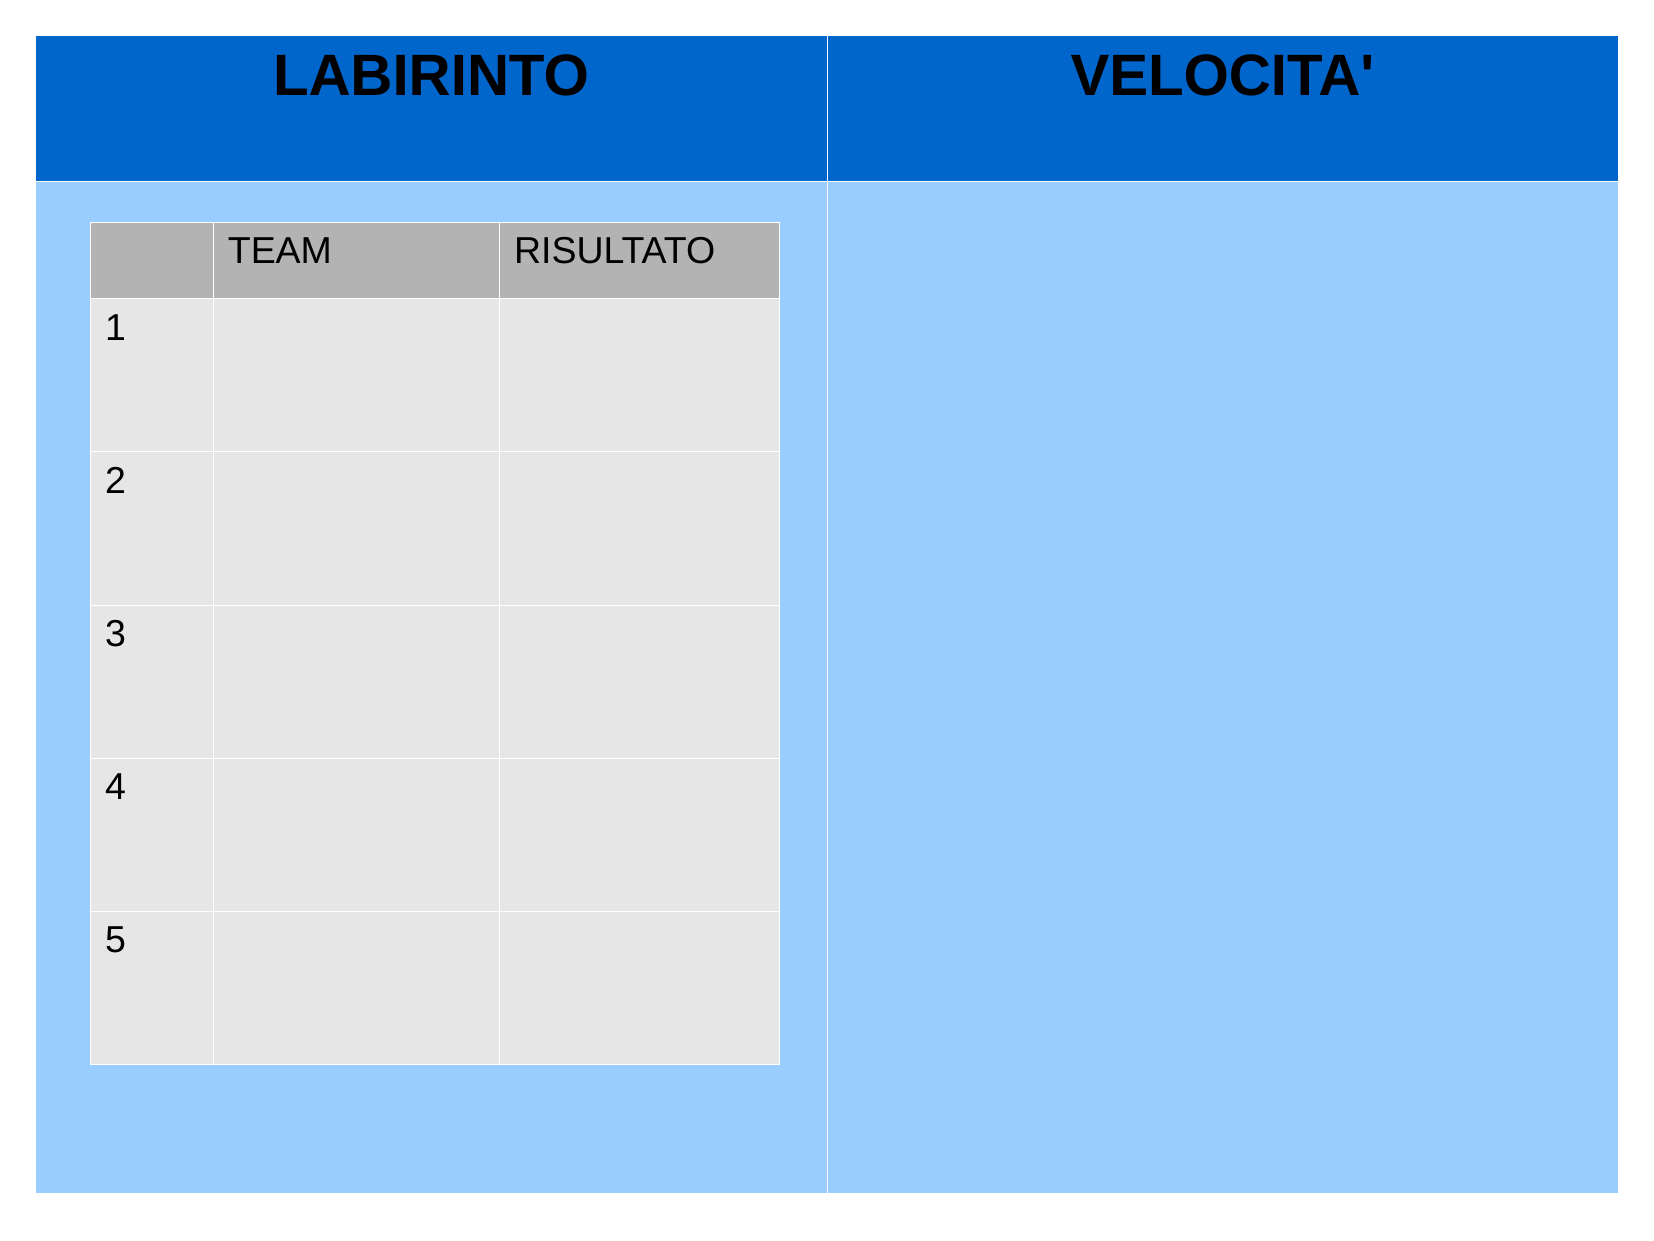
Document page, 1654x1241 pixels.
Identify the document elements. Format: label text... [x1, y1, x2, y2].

table_cell [214, 759, 499, 911]
table_cell 3 [91, 606, 213, 758]
table_cell [500, 759, 779, 911]
table_header [91, 223, 213, 298]
table_cell [214, 299, 499, 451]
table_header TEAM [214, 223, 499, 298]
table_cell [500, 452, 779, 605]
table_cell [500, 606, 779, 758]
table_cell [828, 182, 1618, 1193]
table_cell 1 [91, 299, 213, 451]
table_cell [36, 182, 827, 1193]
table_cell [214, 452, 499, 605]
table_cell 2 [91, 452, 213, 605]
table_cell [214, 606, 499, 758]
table_cell [500, 912, 779, 1064]
table_cell 4 [91, 759, 213, 911]
table_cell [500, 299, 779, 451]
table_header LABIRINTO [36, 36, 827, 181]
table_header RISULTATO [500, 223, 779, 298]
table_cell 5 [91, 912, 213, 1064]
table_cell [214, 912, 499, 1064]
table_header VELOCITA' [828, 36, 1618, 181]
